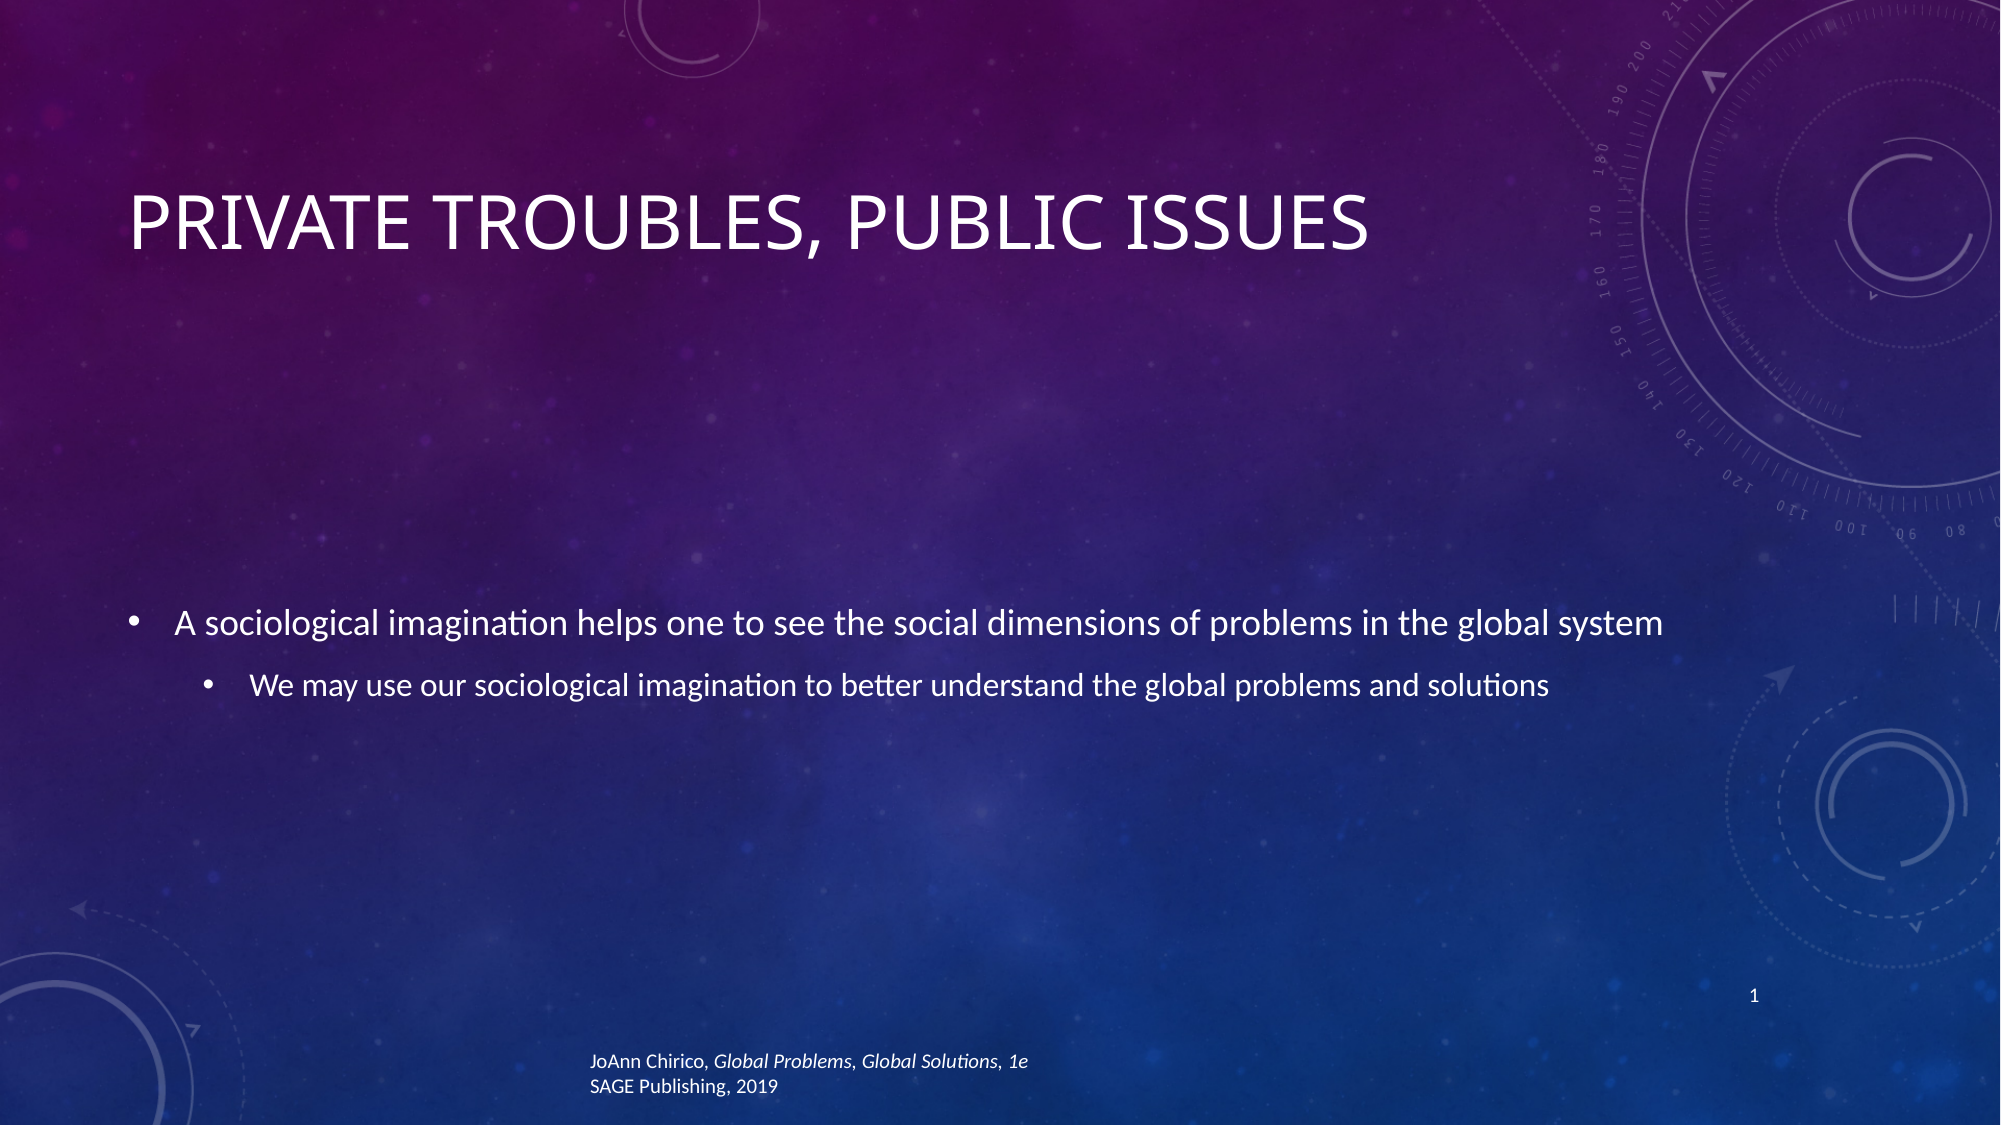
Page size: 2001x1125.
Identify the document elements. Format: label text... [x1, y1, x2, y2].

footer JoAnn Chirico, Global Problems, Global Solutions, 1e SAGE Publishing, 2019 [575, 1042, 1425, 1103]
slide_number <number> [1684, 963, 1775, 1025]
title Private Troubles, Public Issues [112, 99, 1775, 339]
picture [0, 0, 2001, 1125]
list A sociological imagination helps one to see the social dimensions of problems in the global system We may use our sociological imagination to better understand the global problems and solutions [112, 351, 1775, 950]
